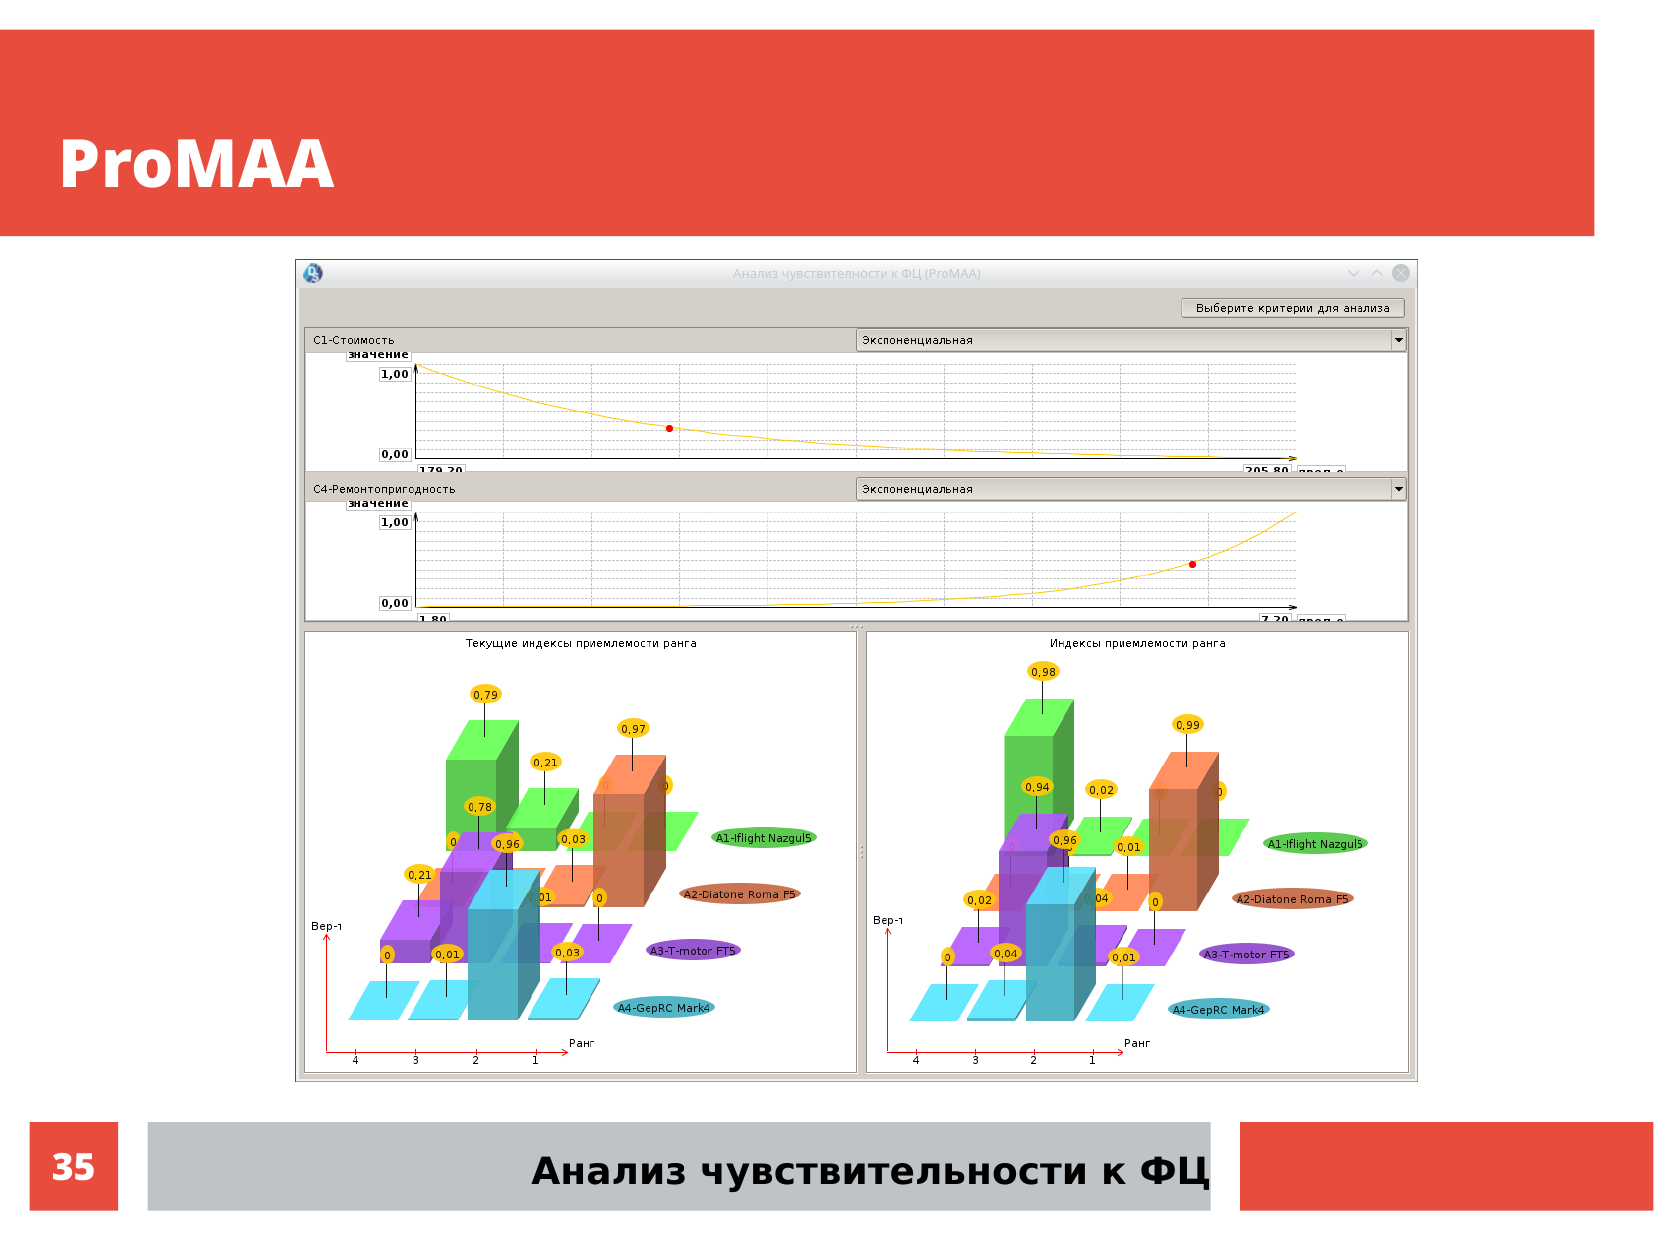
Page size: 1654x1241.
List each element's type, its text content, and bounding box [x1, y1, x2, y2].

title ProMAA [59, 59, 1595, 207]
picture [295, 259, 1418, 1082]
title Анализ чувствительности к ФЦ [531, 1133, 1300, 1193]
